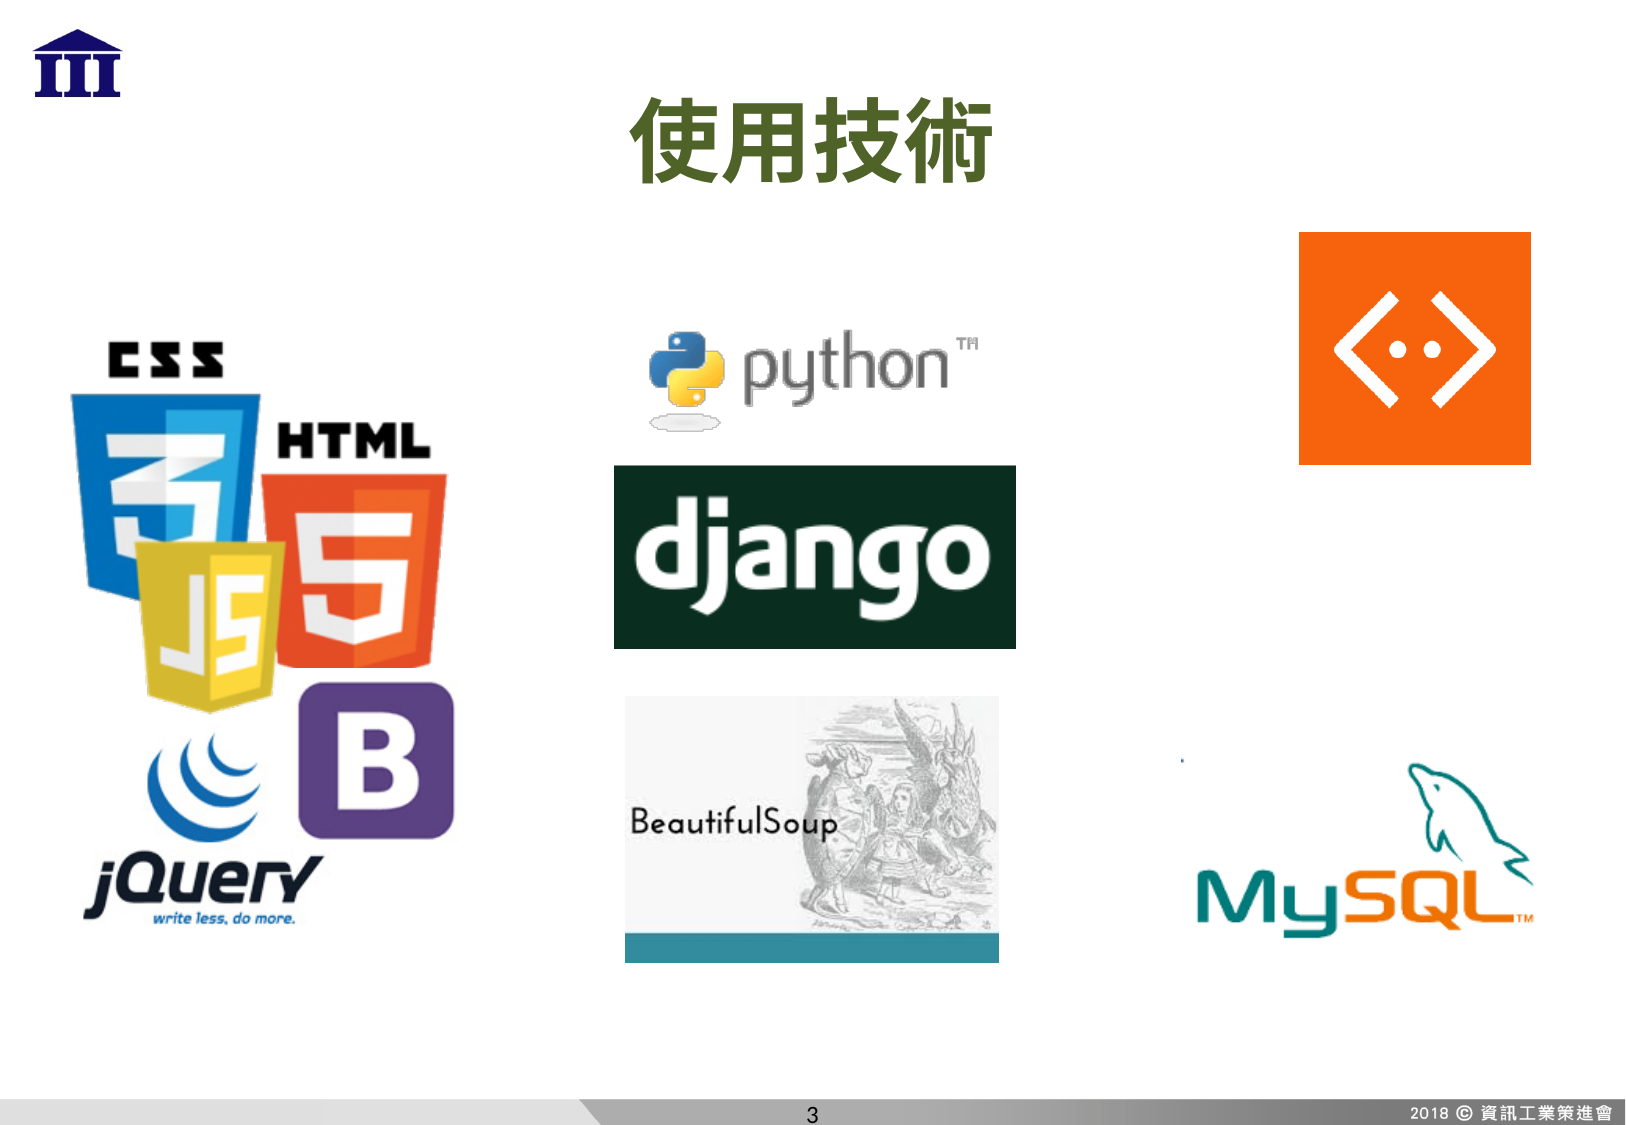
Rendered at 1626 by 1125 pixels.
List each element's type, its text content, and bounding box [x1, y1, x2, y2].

title 使用技術 [81, 45, 1544, 233]
picture [0, 0, 1626, 1125]
slide_number <編號> [622, 1105, 1003, 1121]
